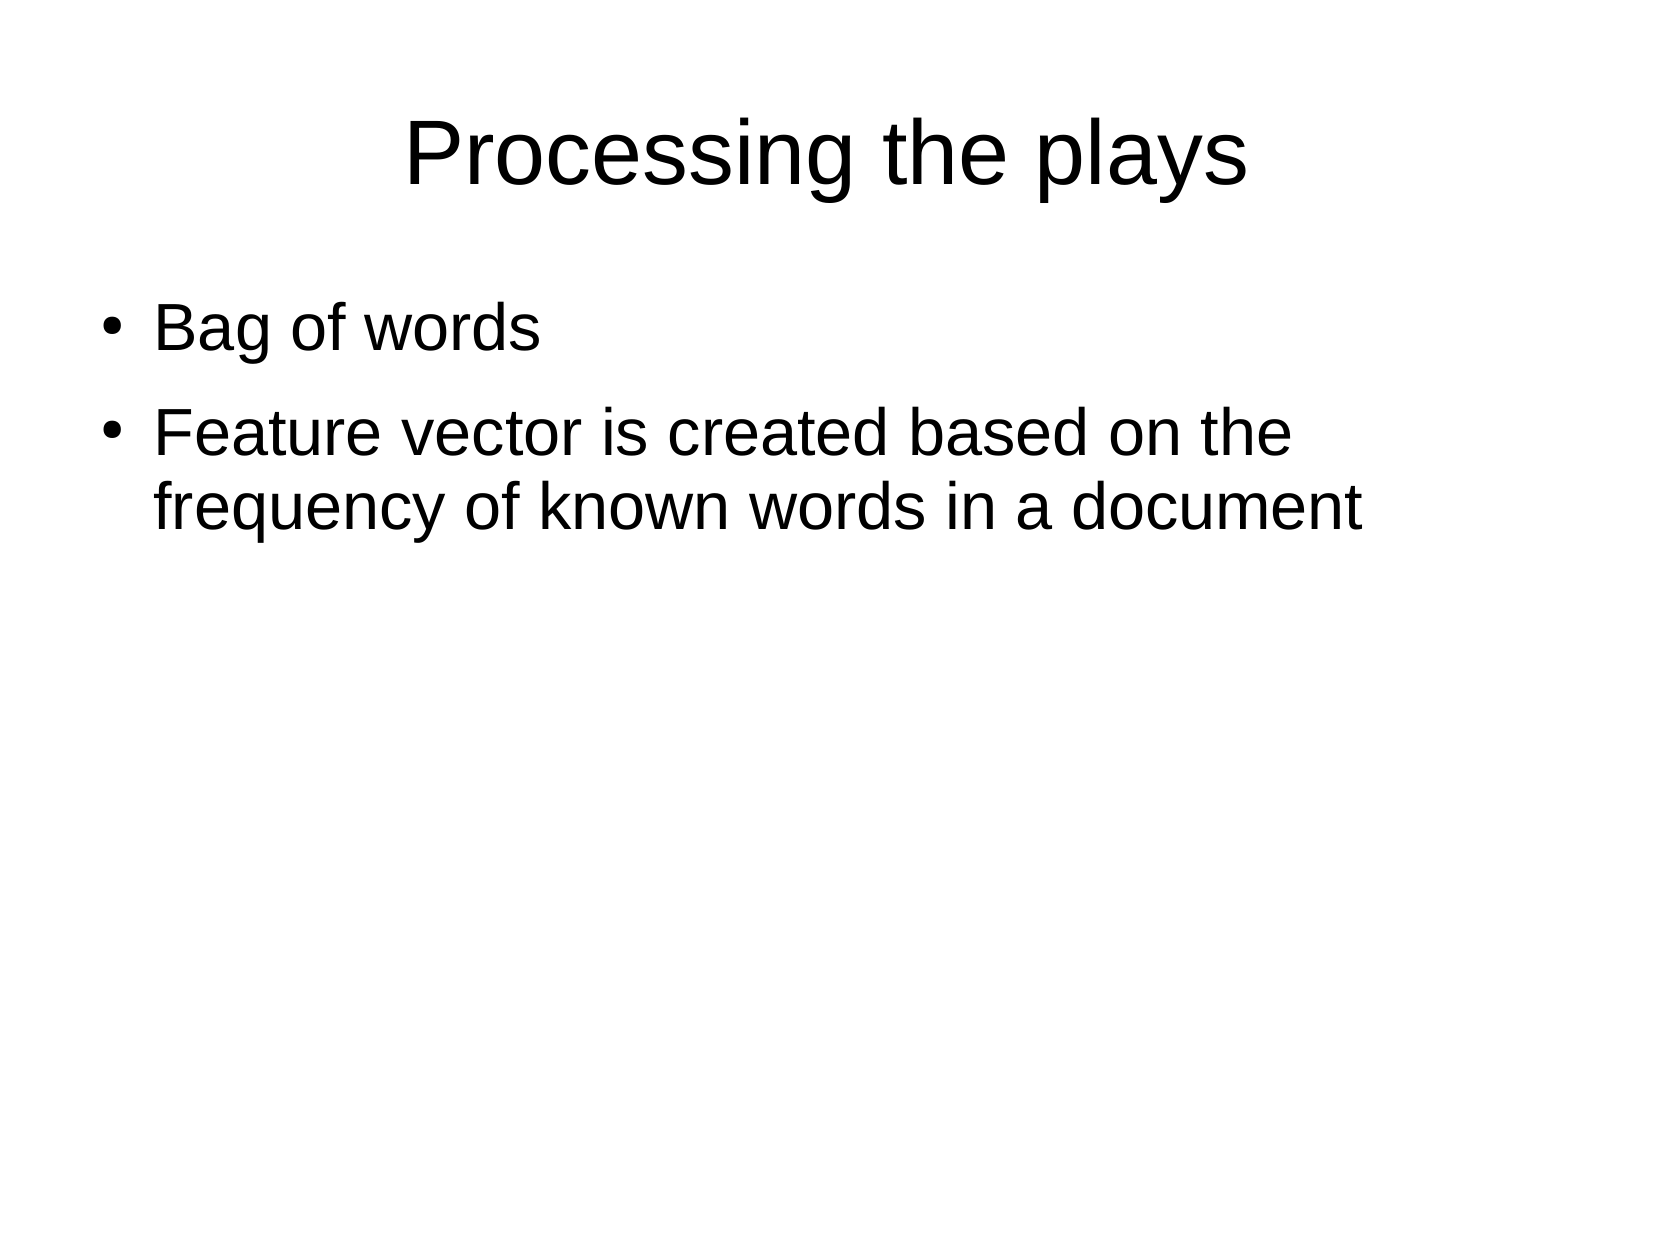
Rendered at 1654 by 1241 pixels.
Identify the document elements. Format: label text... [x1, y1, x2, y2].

title Processing the plays [82, 49, 1571, 257]
list Bag of words Feature vector is created based on the frequency of known words in a document [82, 290, 1571, 1010]
